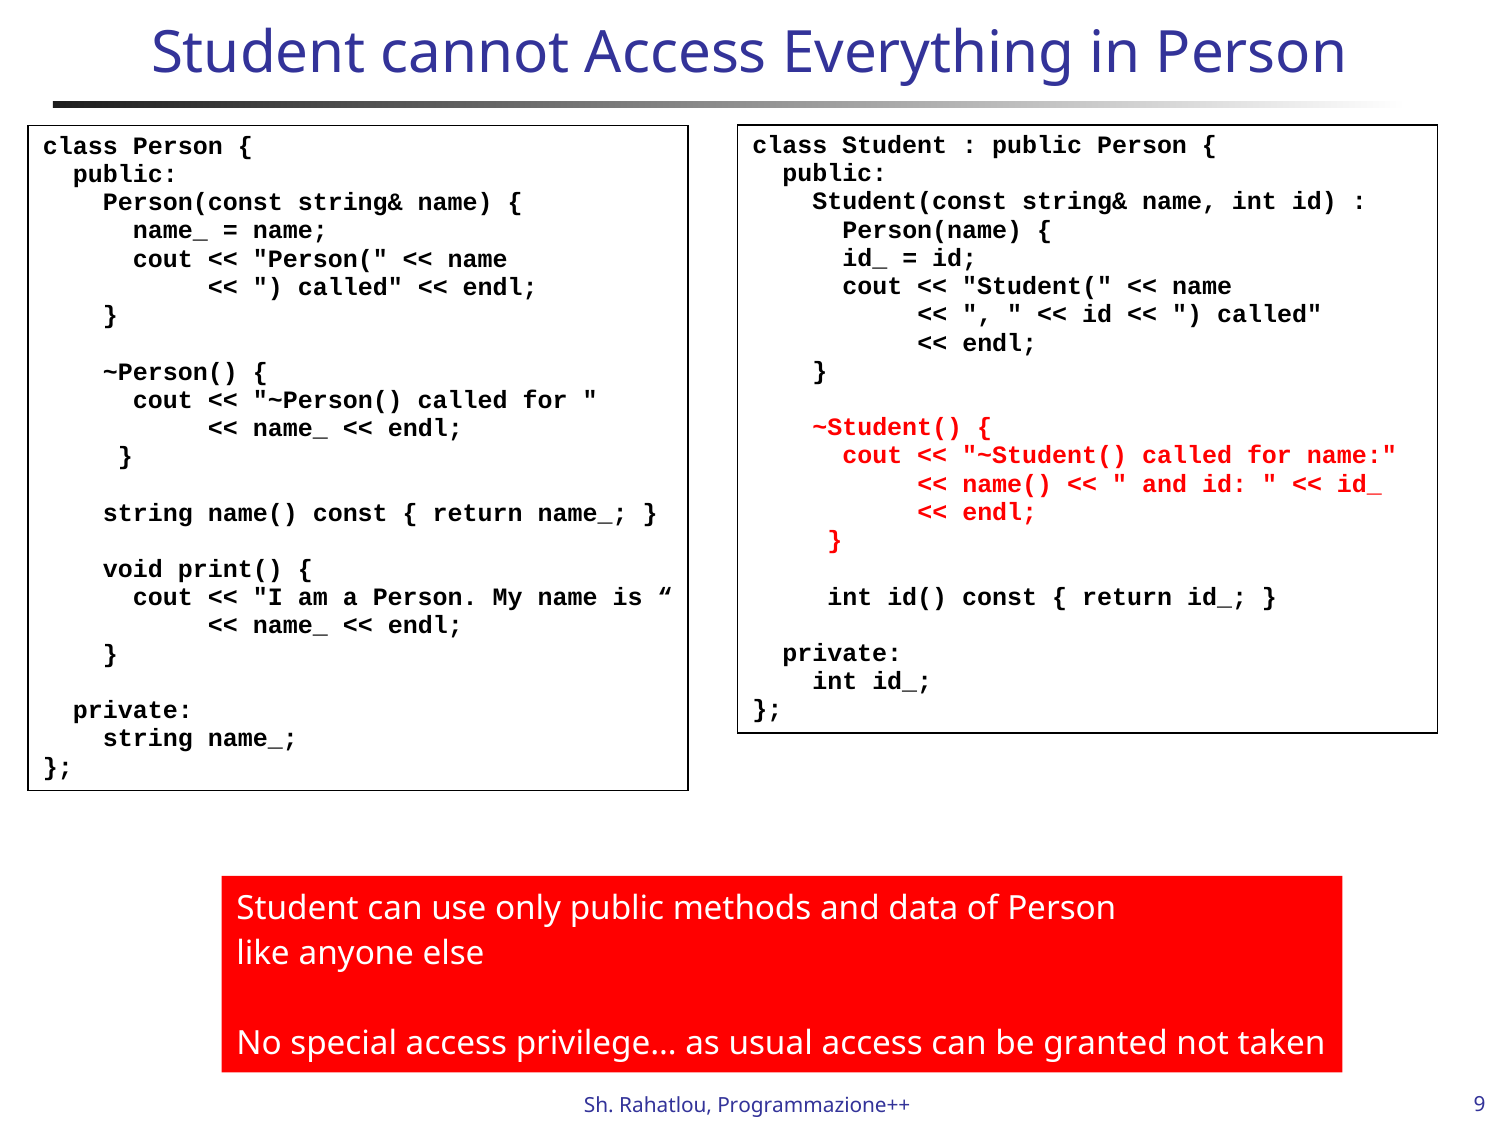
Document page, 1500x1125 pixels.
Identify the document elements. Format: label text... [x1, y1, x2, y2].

text_box Student can use only public methods and data of Person like anyone else No special access privilege… as usual access can be granted not taken [221, 875, 1343, 1073]
text_box class Student : public Person { public: Student(const string& name, int id) : Person(name) { id_ = id; cout << "Student(" << name << ", " << id << ") called" << endl; } ~Student() { cout << "~Student() called for name:" << name() << " and id: " << id_ << endl; } int id() const { return id_; } private: int id_; }; [737, 124, 1438, 734]
text_box class Person { public: Person(const string& name) { name_ = name; cout << "Person(" << name << ") called" << endl; } ~Person() { cout << "~Person() called for " << name_ << endl; } string name() const { return name_; } void print() { cout << "I am a Person. My name is “ << name_ << endl; } private: string name_; }; [28, 125, 688, 791]
title Student cannot Access Everything in Person [86, 2, 1412, 103]
